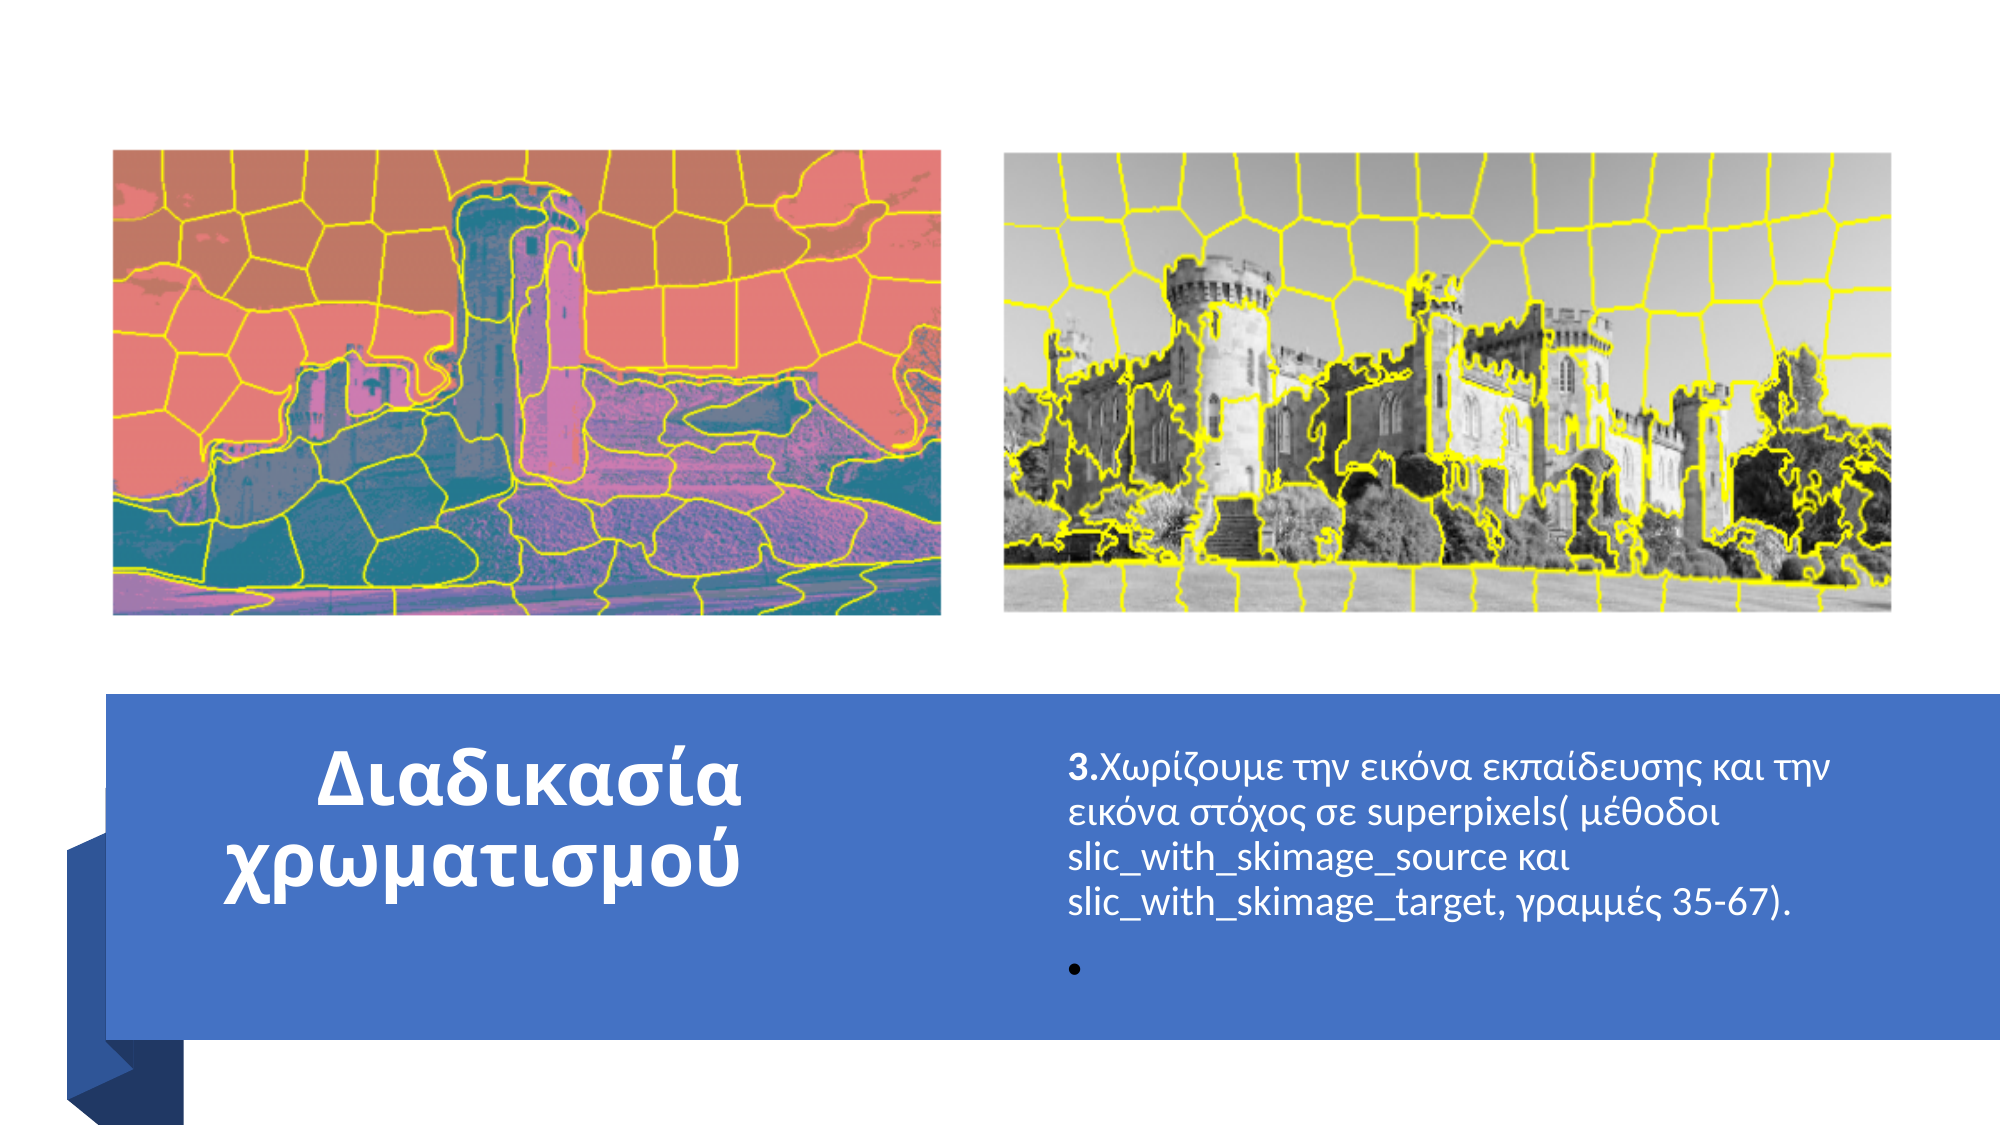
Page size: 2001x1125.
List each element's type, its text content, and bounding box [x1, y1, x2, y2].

text_box [0, 0, 2000, 1125]
picture [105, 147, 948, 619]
picture [999, 147, 1897, 619]
title Διαδικασία χρωματισμού [210, 731, 948, 1003]
list 3.Χωρίζουμε την εικόνα εκπαίδευσης και την εικόνα στόχος σε superpixels( μέθοδοι slic_with_skimage_source και slic_with_skimage_target, γραμμές 35-67). [1052, 736, 1933, 998]
